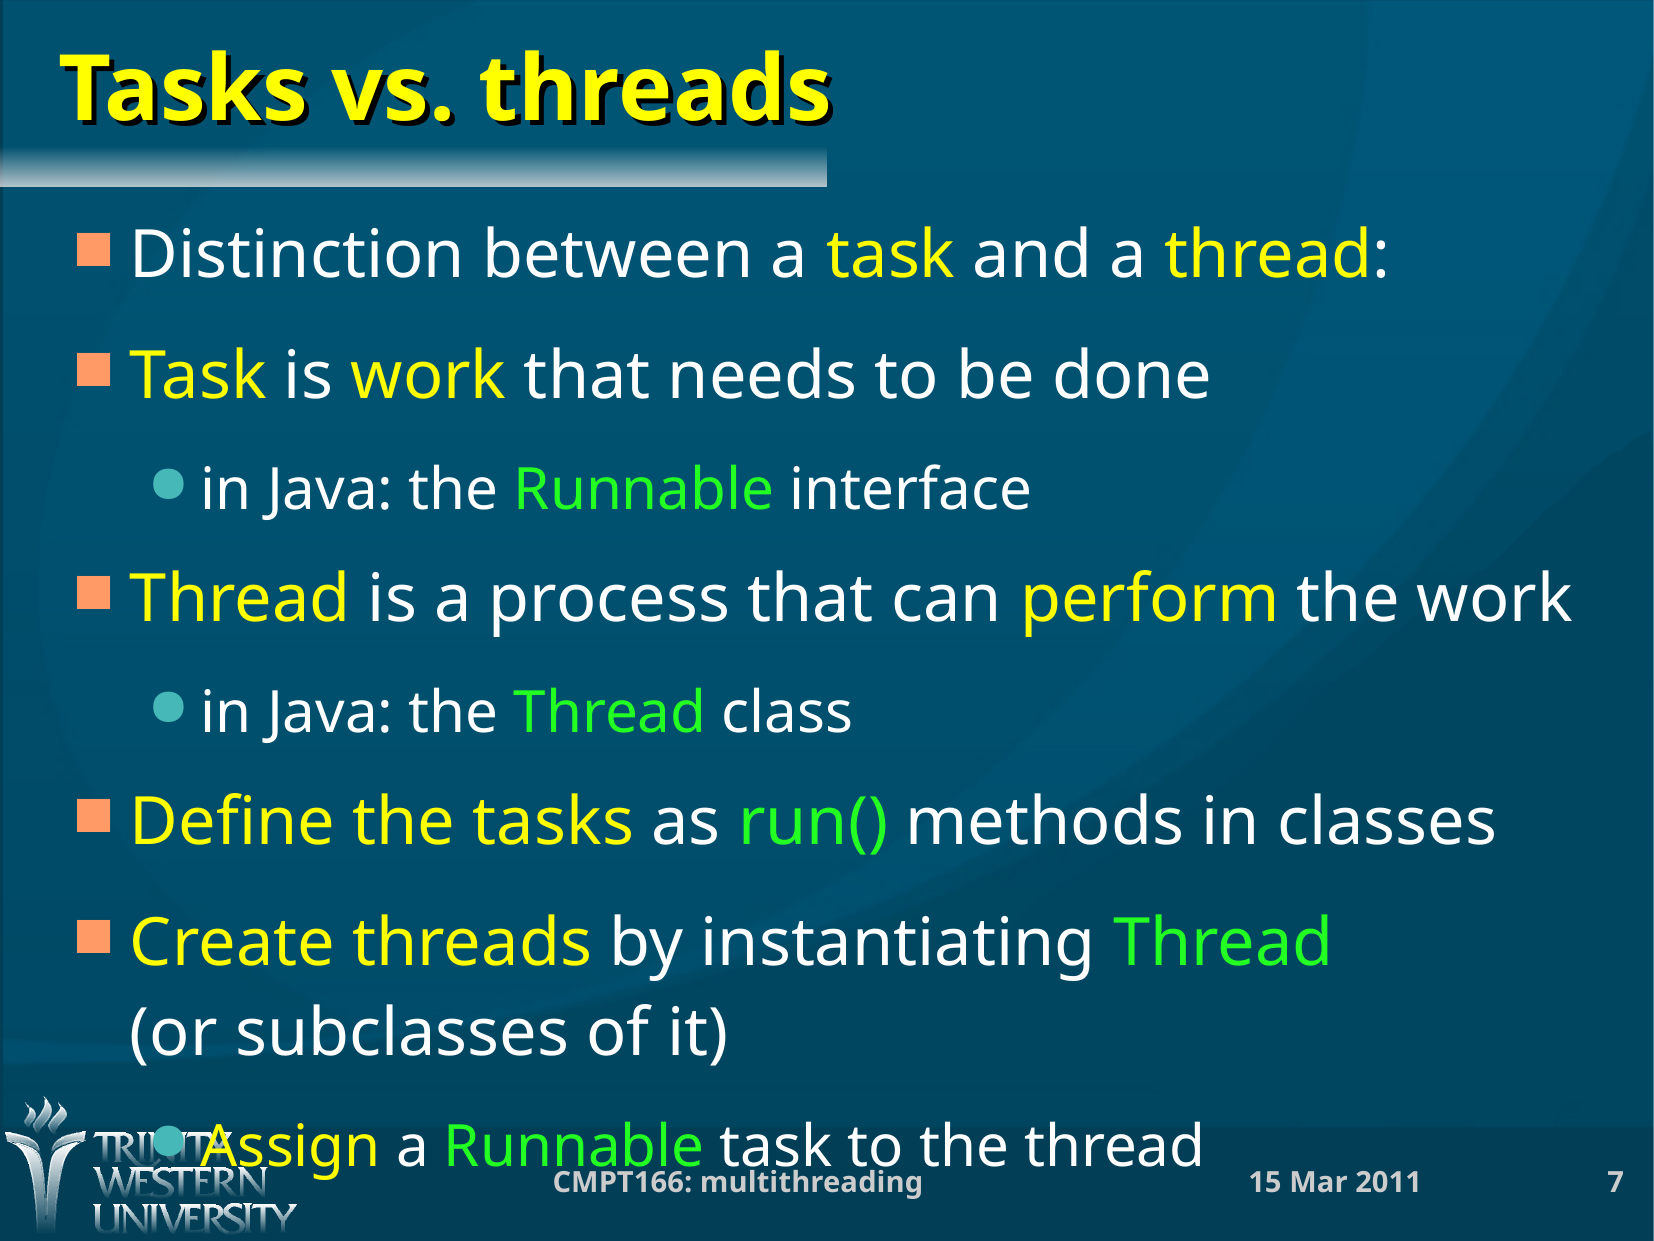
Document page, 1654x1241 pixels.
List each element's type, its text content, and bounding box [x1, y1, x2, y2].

title Tasks vs. threads [59, 19, 1595, 148]
list Distinction between a task and a thread: Task is work that needs to be done in Java: the Runnable interface Thread is a process that can perform the work in Java: the Thread class Define the tasks as run() methods in classes Create threads by instantiating Thread (or subclasses of it) Assign a Runnable task to the thread [59, 206, 1625, 1150]
picture [38, 1227, 54, 1232]
